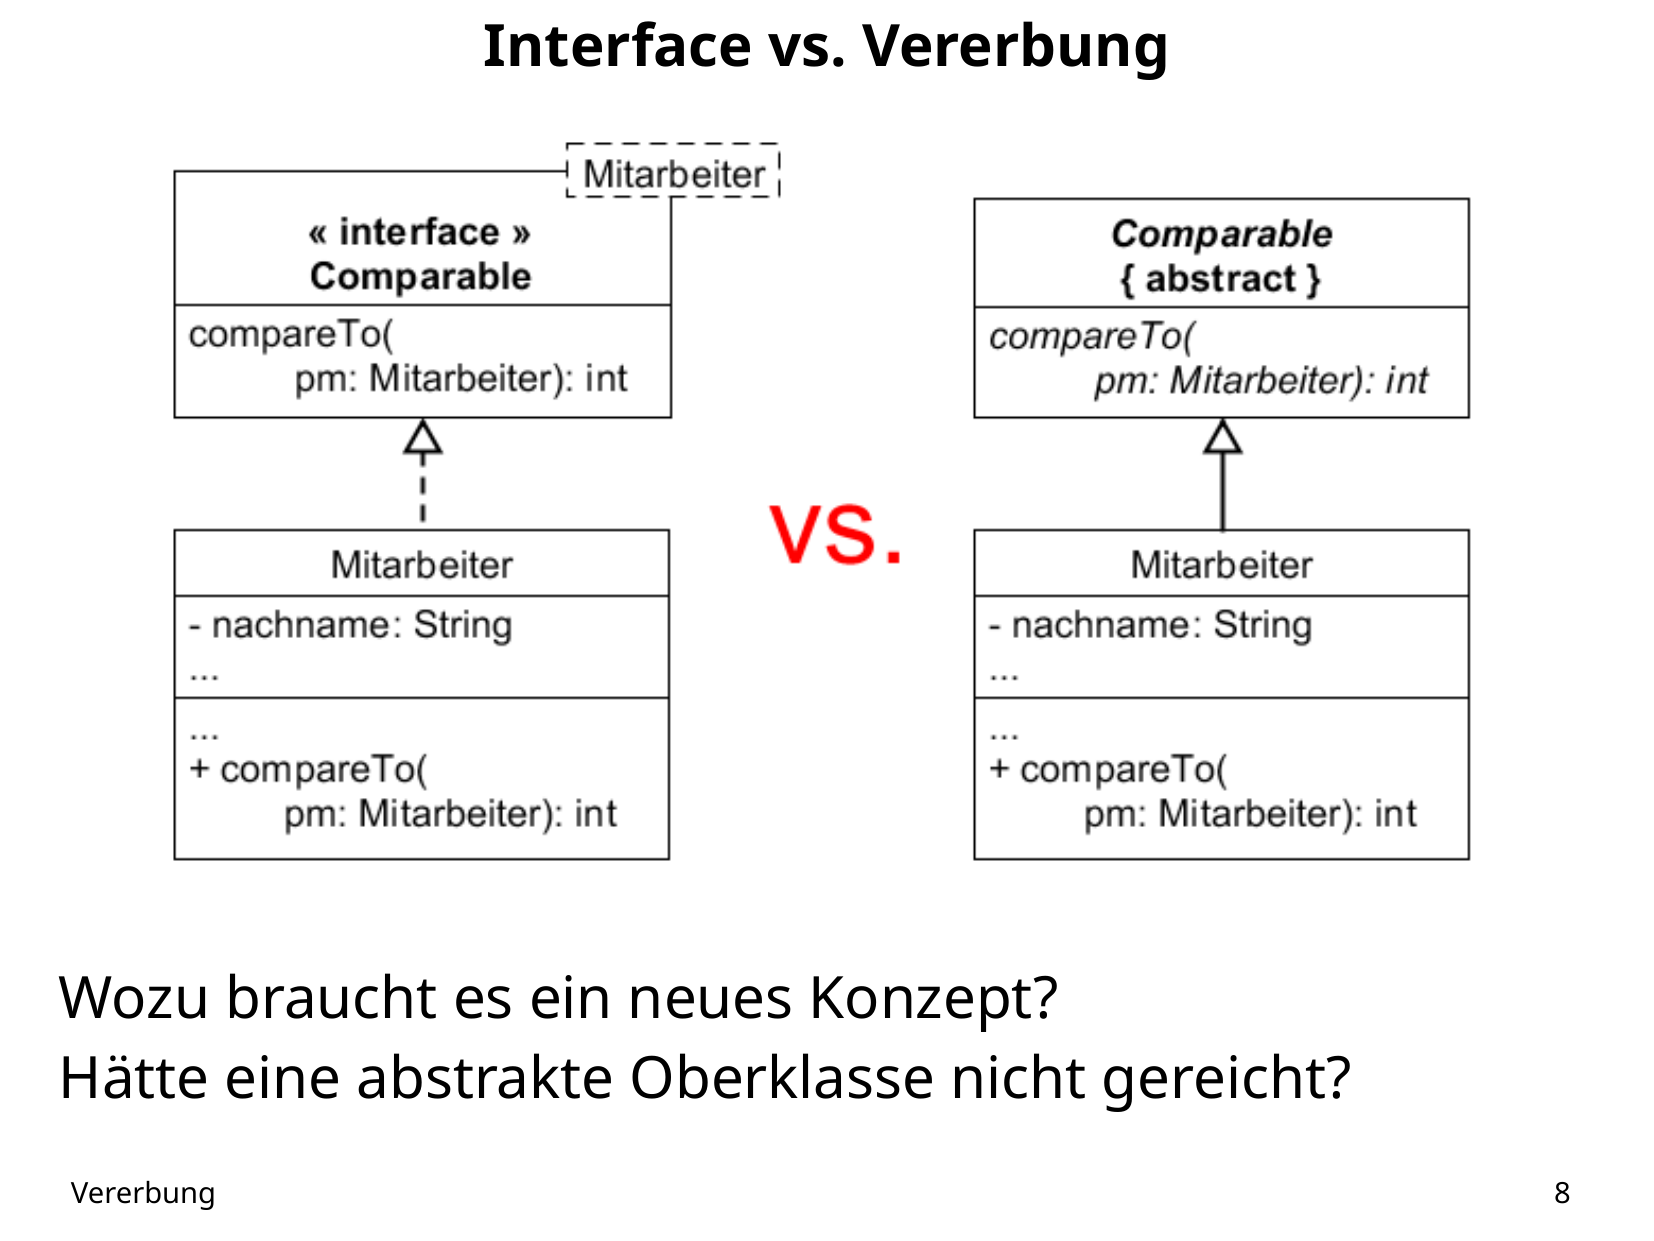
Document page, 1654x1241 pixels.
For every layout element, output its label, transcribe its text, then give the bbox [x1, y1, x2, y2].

picture [172, 141, 1583, 863]
list Wozu braucht es ein neues Konzept? Hätte eine abstrakte Oberklasse nicht gereicht? [59, 956, 1607, 1146]
title Interface vs. Vererbung [0, 5, 1654, 83]
